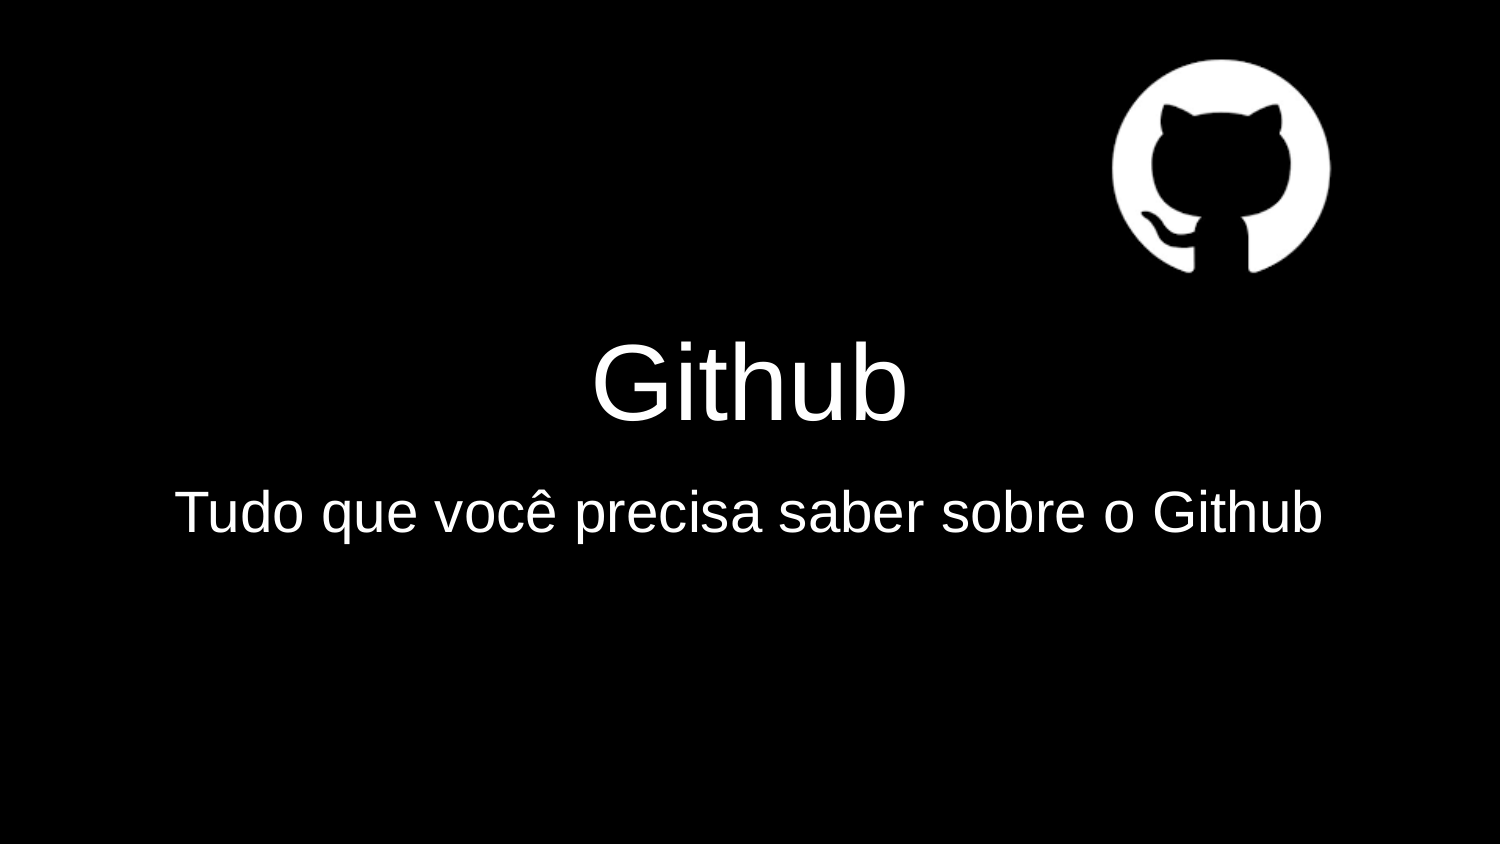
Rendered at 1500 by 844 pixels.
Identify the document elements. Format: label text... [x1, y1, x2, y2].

picture [995, 30, 1449, 303]
subtitle Tudo que você precisa saber sobre o Github [51, 464, 1449, 595]
title Github [51, 122, 1449, 459]
